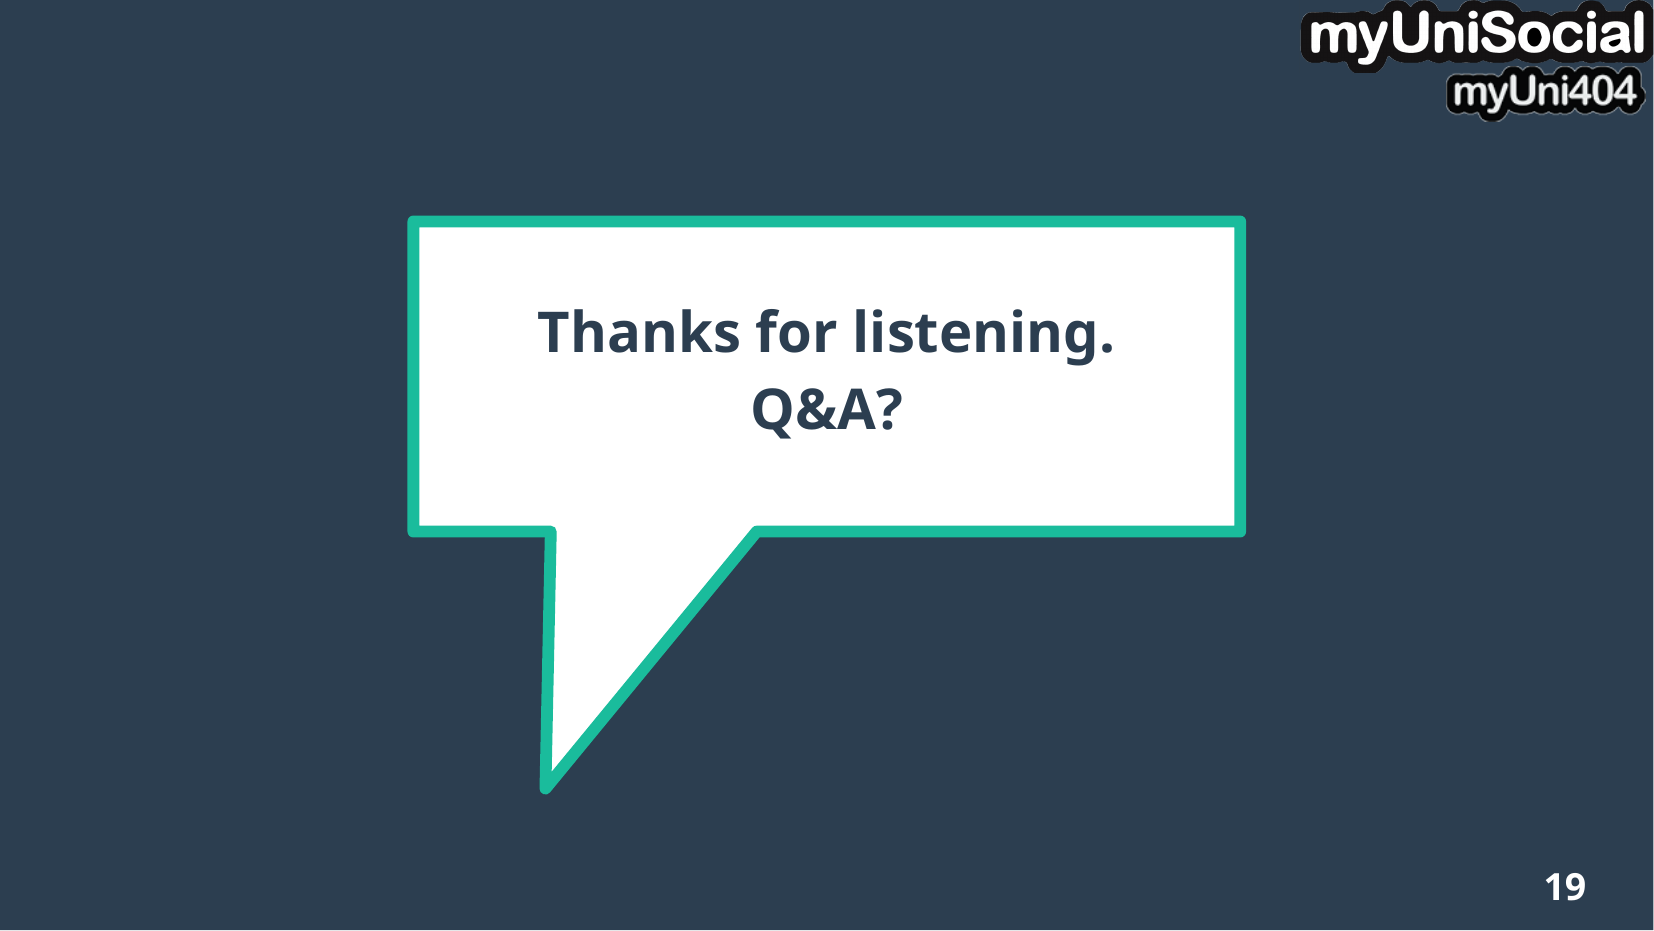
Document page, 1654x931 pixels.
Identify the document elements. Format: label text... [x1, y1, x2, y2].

title Thanks for listening. Q&A? [442, 236, 1211, 502]
picture [1299, 0, 1654, 122]
